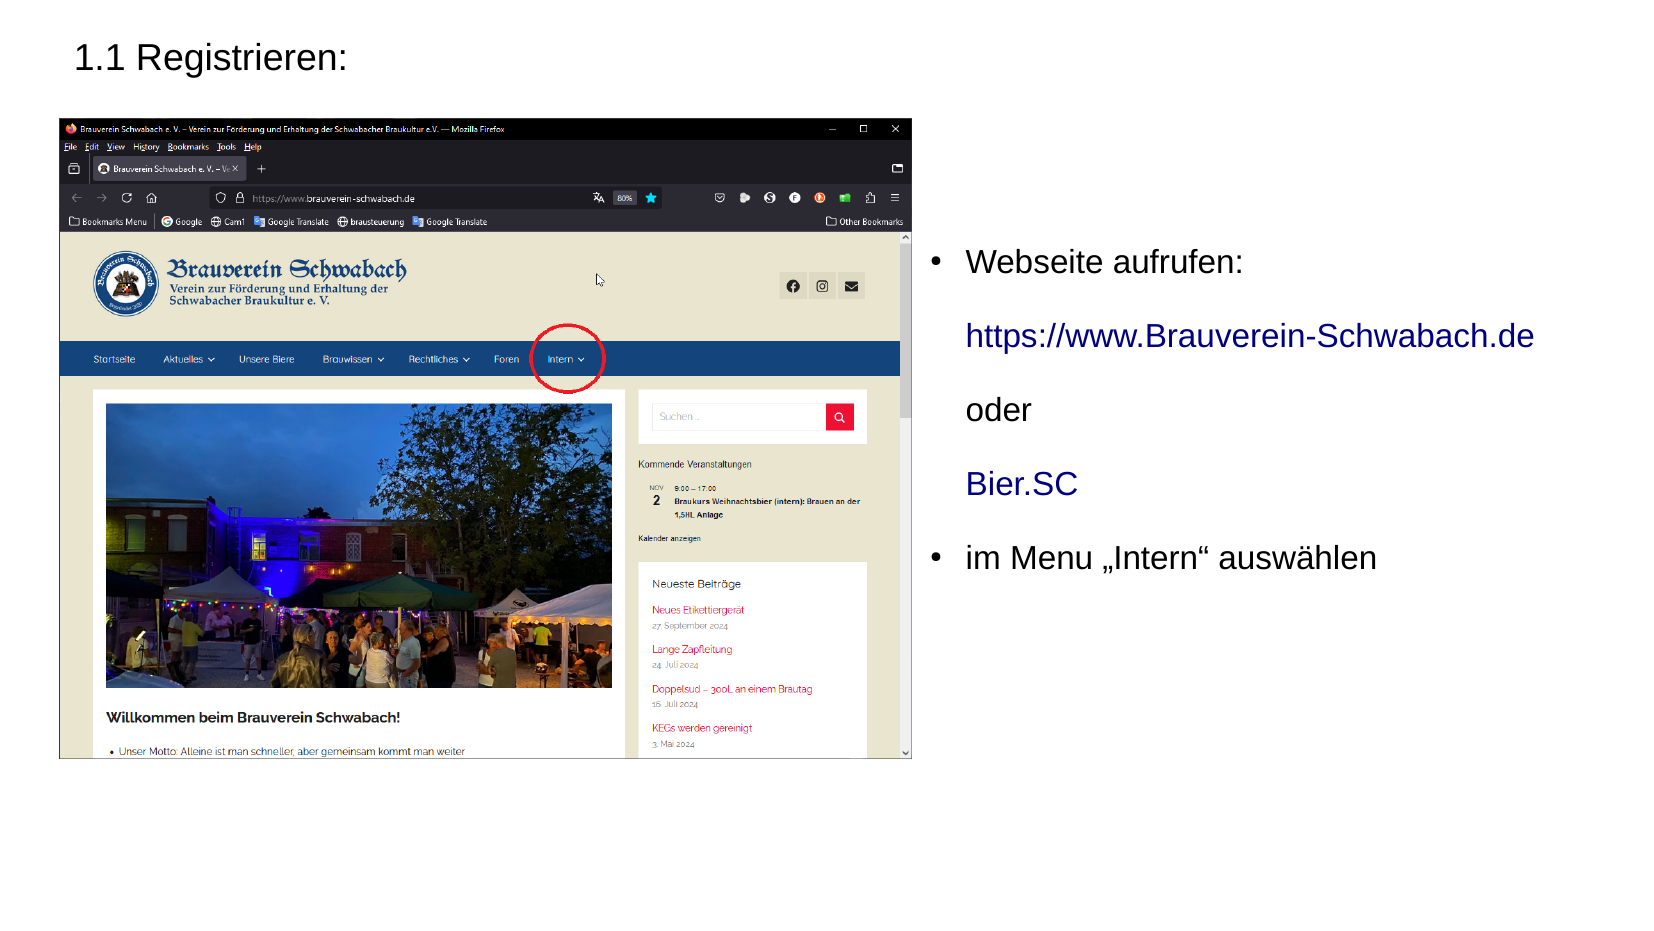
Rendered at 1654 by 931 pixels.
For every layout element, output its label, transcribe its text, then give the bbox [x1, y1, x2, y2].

picture [59, 118, 912, 759]
text_box 1.1 Registrieren: [59, 29, 364, 87]
text_box Webseite aufrufen: https://www.Brauverein-Schwabach.de oder Bier.SC im Menu „Intern“ auswählen [915, 236, 1625, 886]
